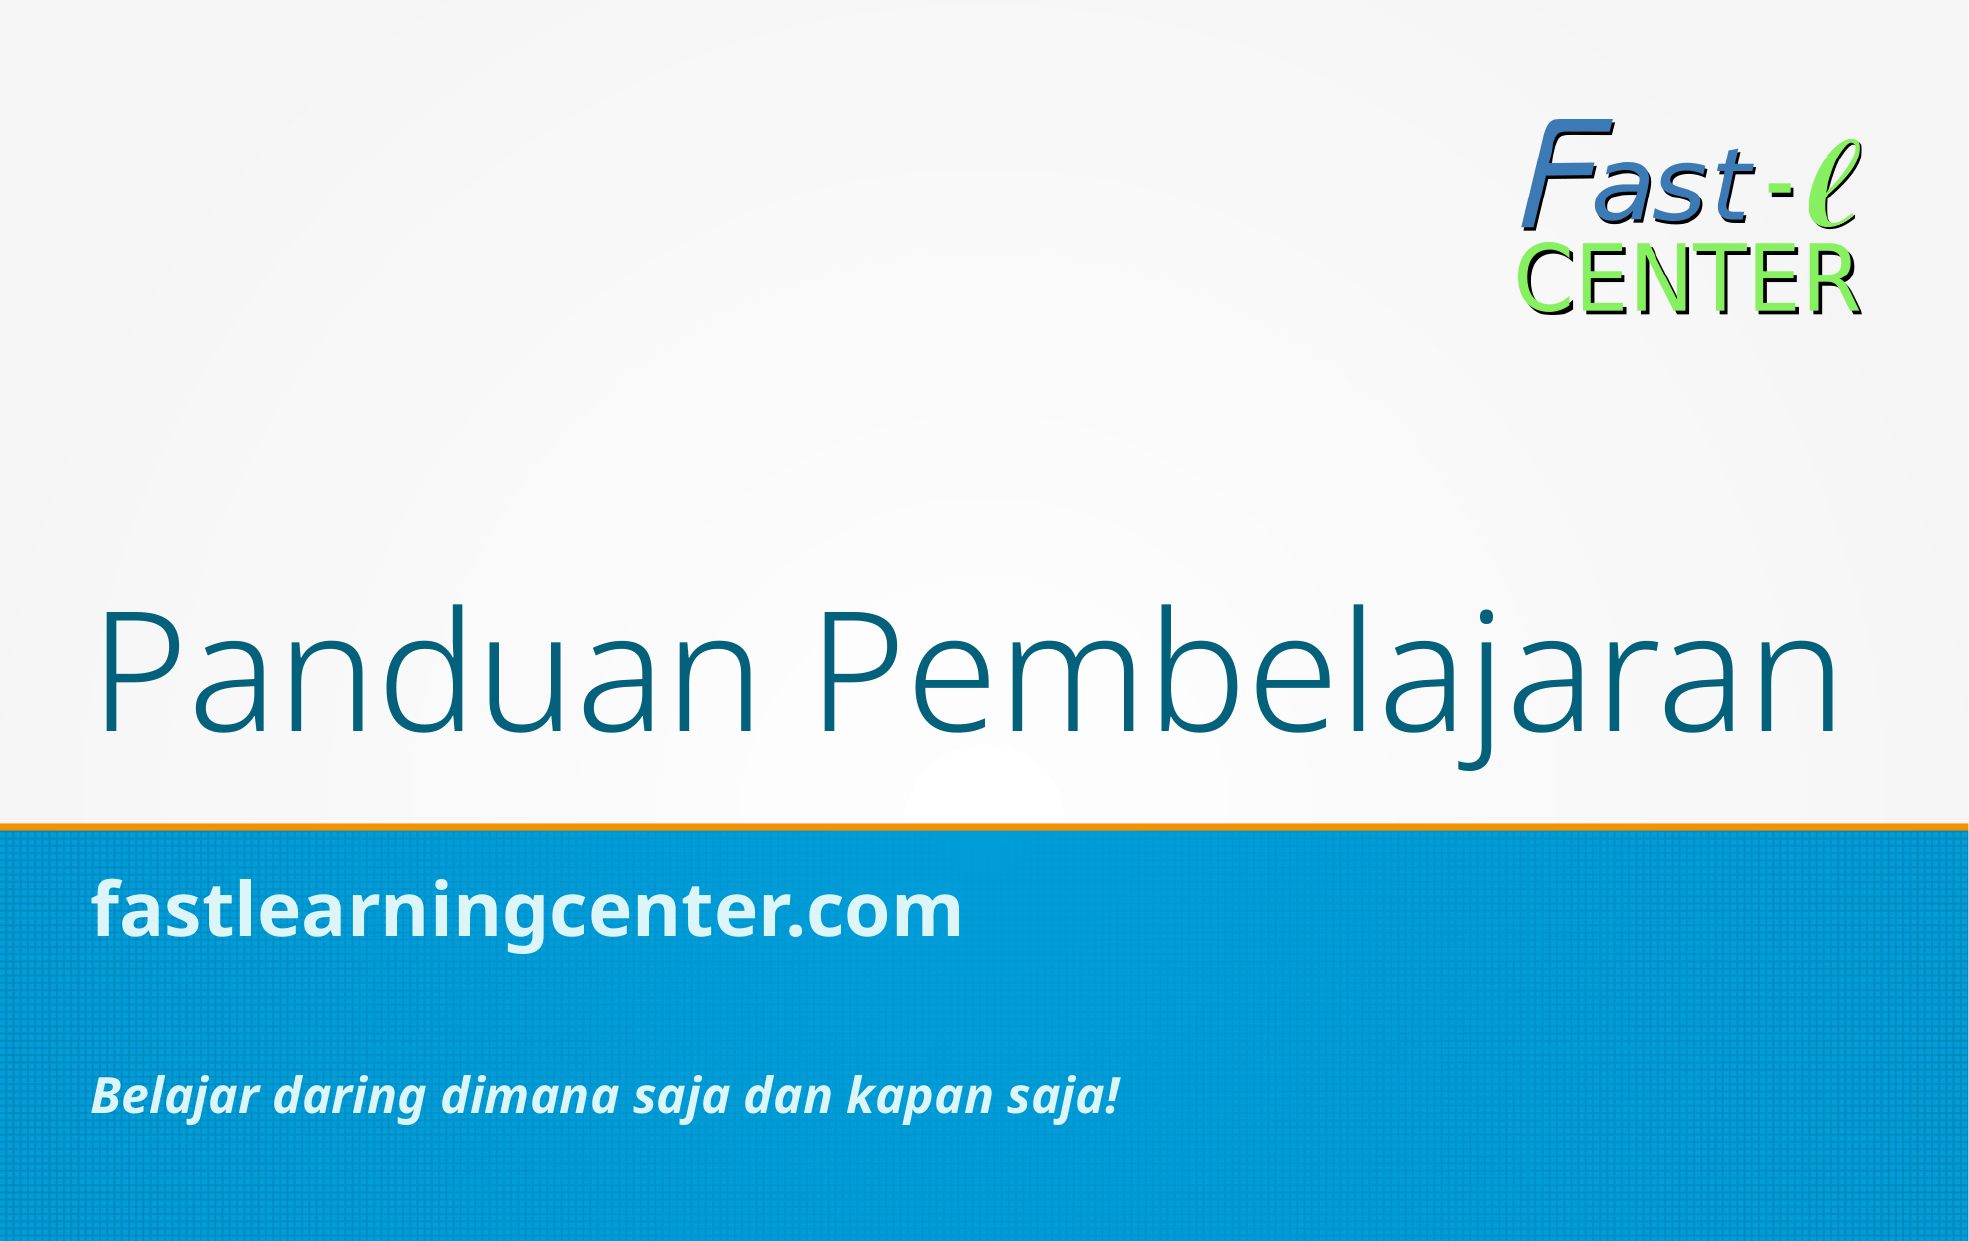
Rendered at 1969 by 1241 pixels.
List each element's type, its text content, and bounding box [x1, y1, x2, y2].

picture [0, 0, 1969, 830]
title Panduan Pembelajaran [90, 49, 1862, 781]
subtitle fastlearningcenter.com Belajar daring dimana saja dan kapan saja! [90, 855, 1861, 1111]
